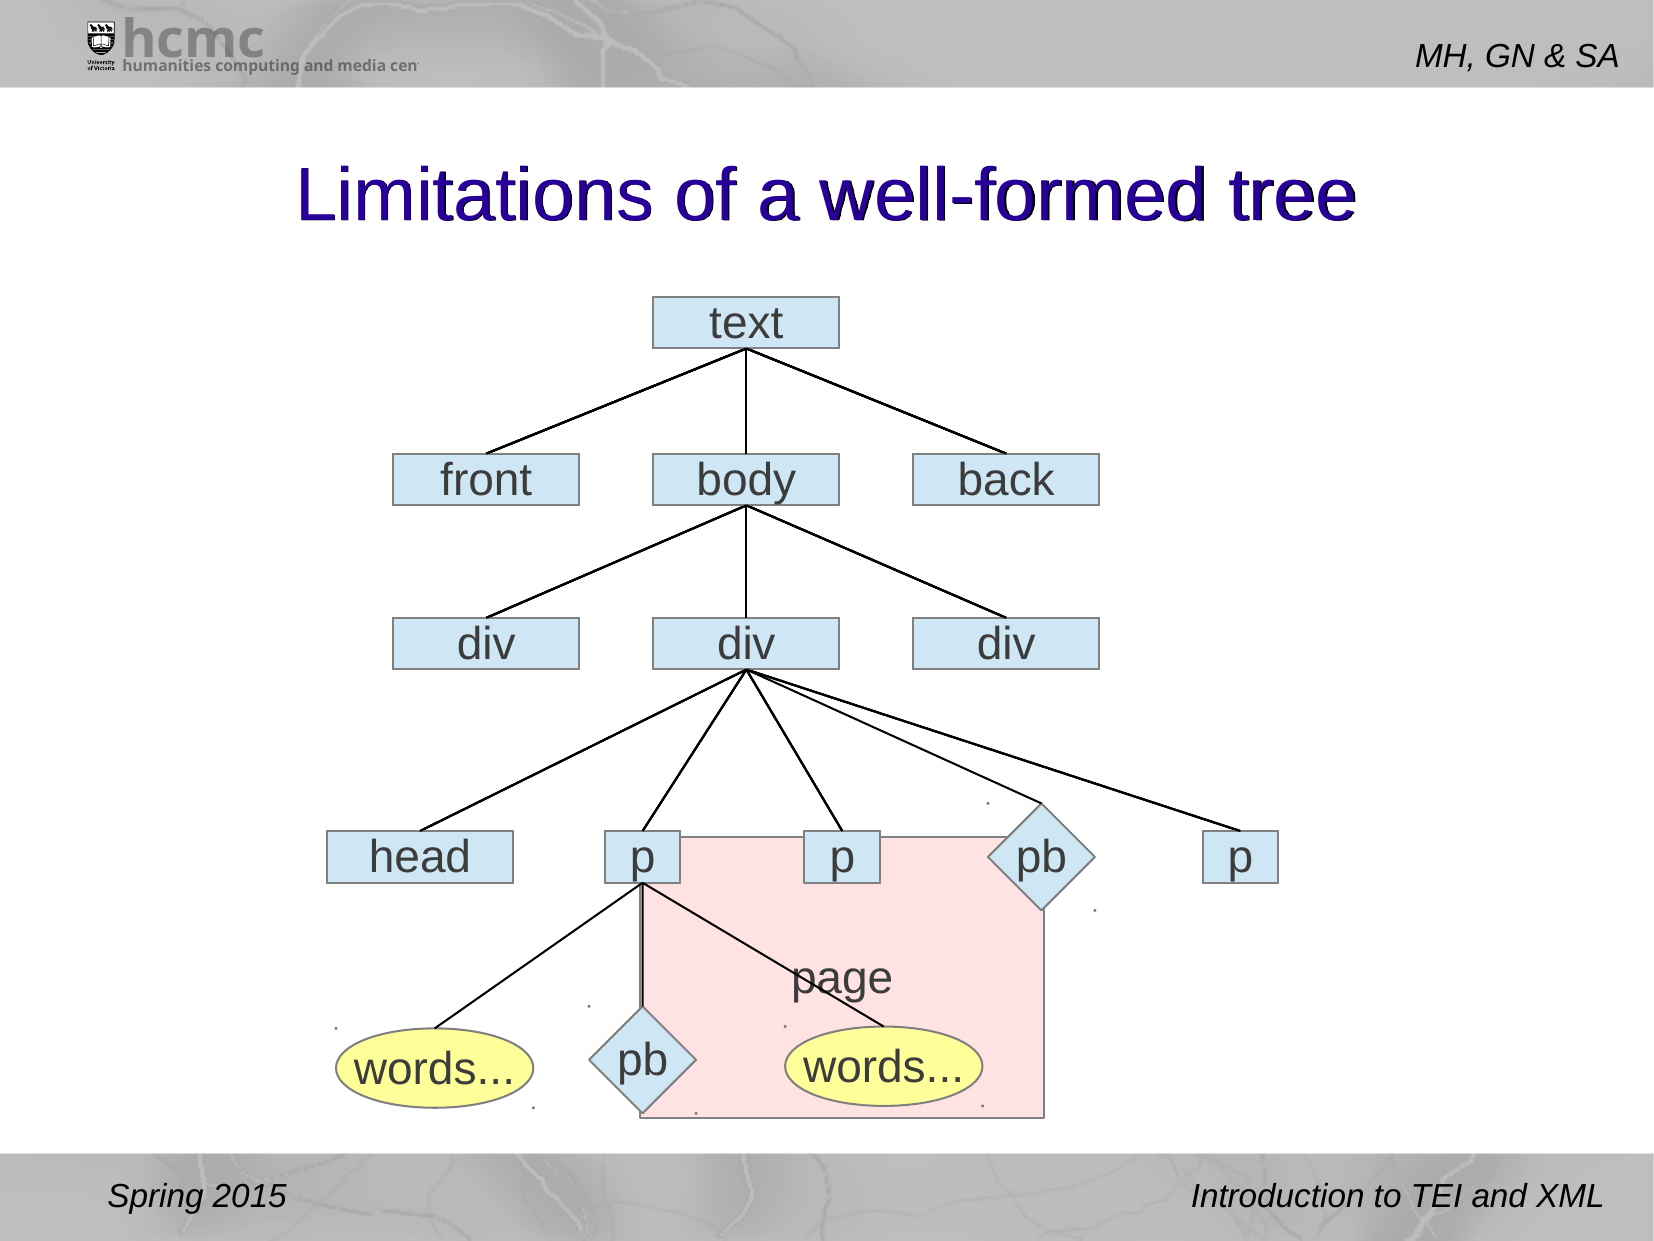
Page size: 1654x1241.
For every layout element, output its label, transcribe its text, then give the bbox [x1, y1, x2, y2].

title Limitations of a well-formed tree [118, 90, 1536, 298]
picture [0, 0, 1654, 1241]
